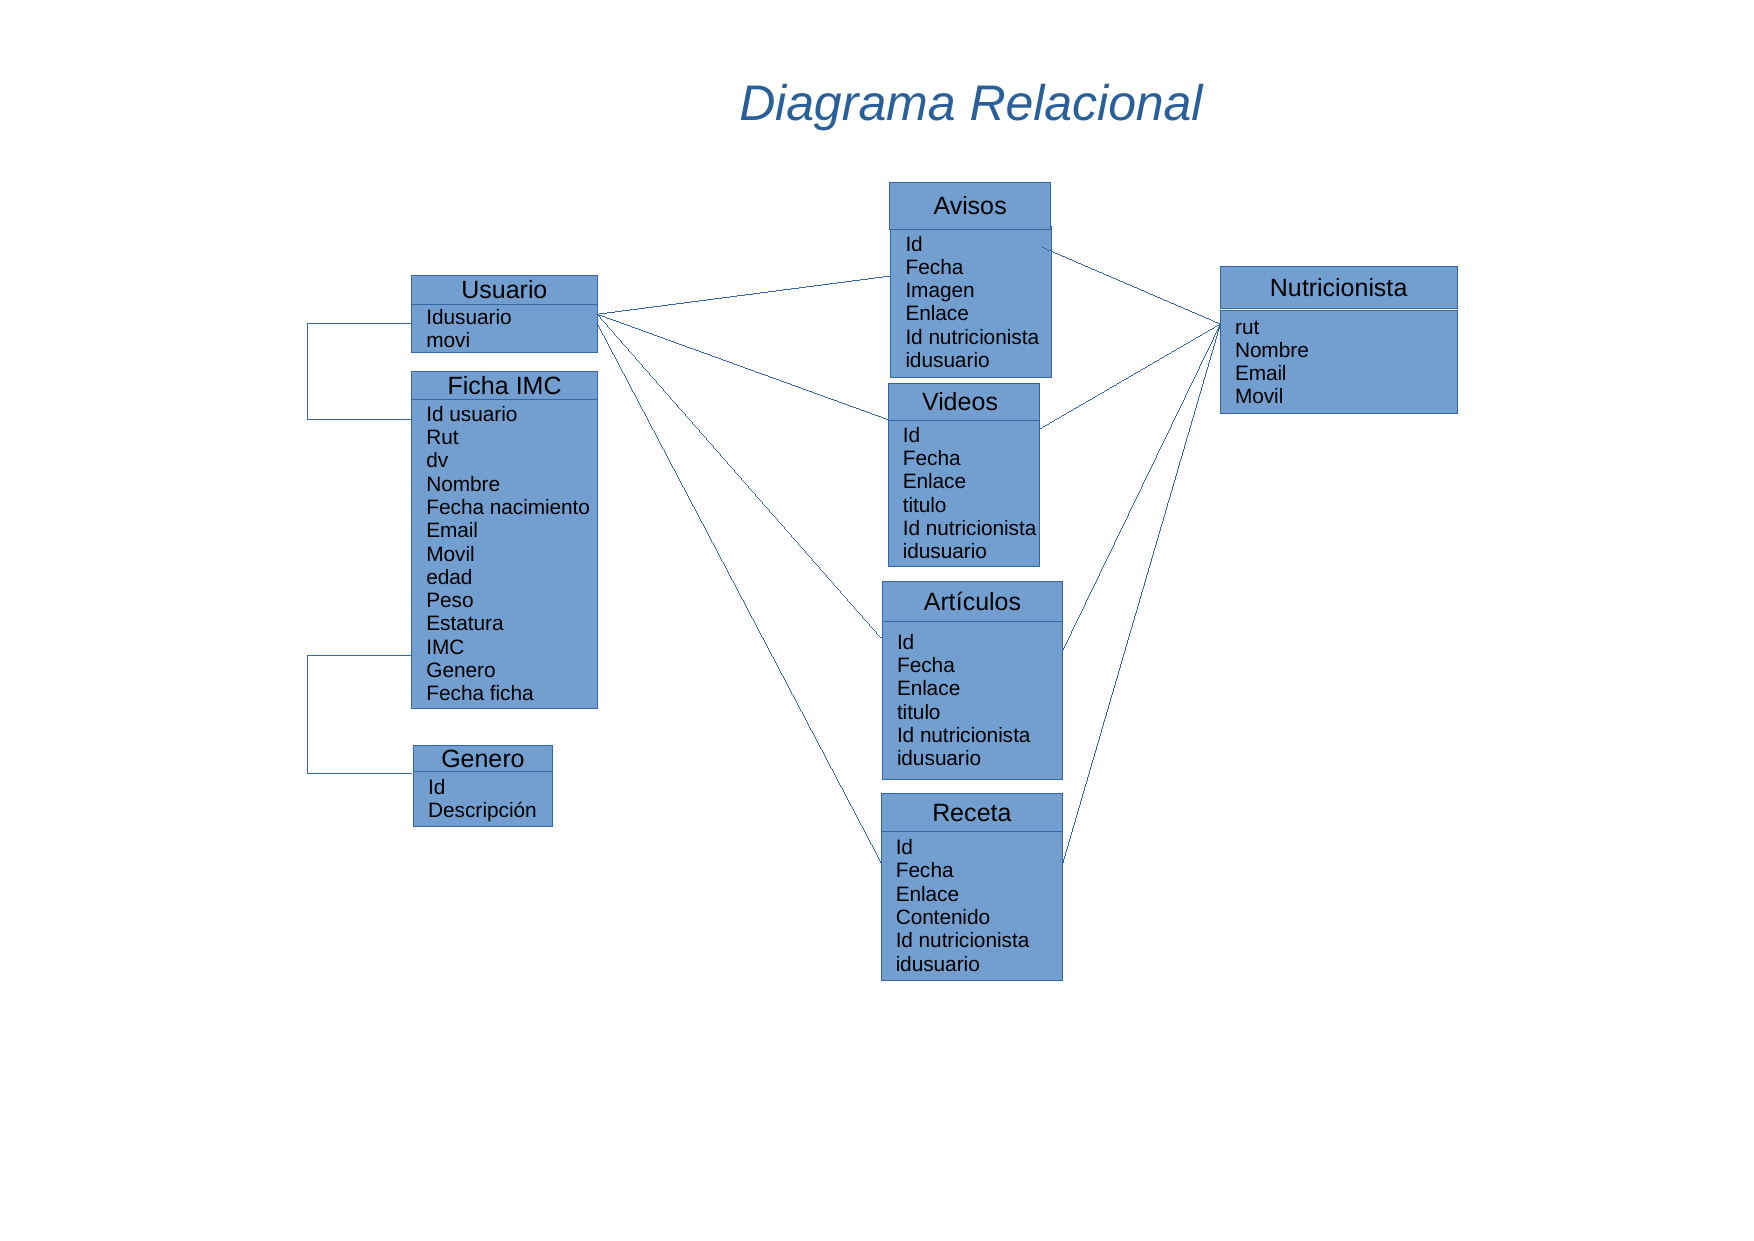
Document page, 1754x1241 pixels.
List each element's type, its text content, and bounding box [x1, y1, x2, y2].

text_box Usuario [411, 275, 598, 305]
text_box Id Fecha Enlace Contenido Id nutricionista idusuario [881, 832, 1063, 981]
text_box Receta [881, 793, 1063, 832]
text_box Genero [413, 745, 553, 771]
text_box Nutricionista [1220, 266, 1458, 309]
text_box Id Fecha Imagen Enlace Id nutricionista idusuario [890, 226, 1052, 378]
text_box Id Fecha Enlace titulo Id nutricionista idusuario [888, 421, 1040, 567]
text_box Id usuario Rut dv Nombre Fecha nacimiento Email Movil edad Peso Estatura IMC Genero Fecha ficha [411, 399, 598, 709]
text_box Avisos [889, 182, 1051, 230]
text_box Artículos [882, 581, 1063, 622]
text_box Id Descripción [413, 771, 553, 827]
text_box Idusuario movi [411, 305, 598, 353]
text_box Videos [888, 383, 1040, 421]
text_box Id Fecha Enlace titulo Id nutricionista idusuario [882, 622, 1063, 780]
text_box rut Nombre Email Movil [1220, 310, 1458, 414]
text_box Ficha IMC [411, 371, 598, 399]
title Diagrama Relacional [582, 73, 1360, 132]
